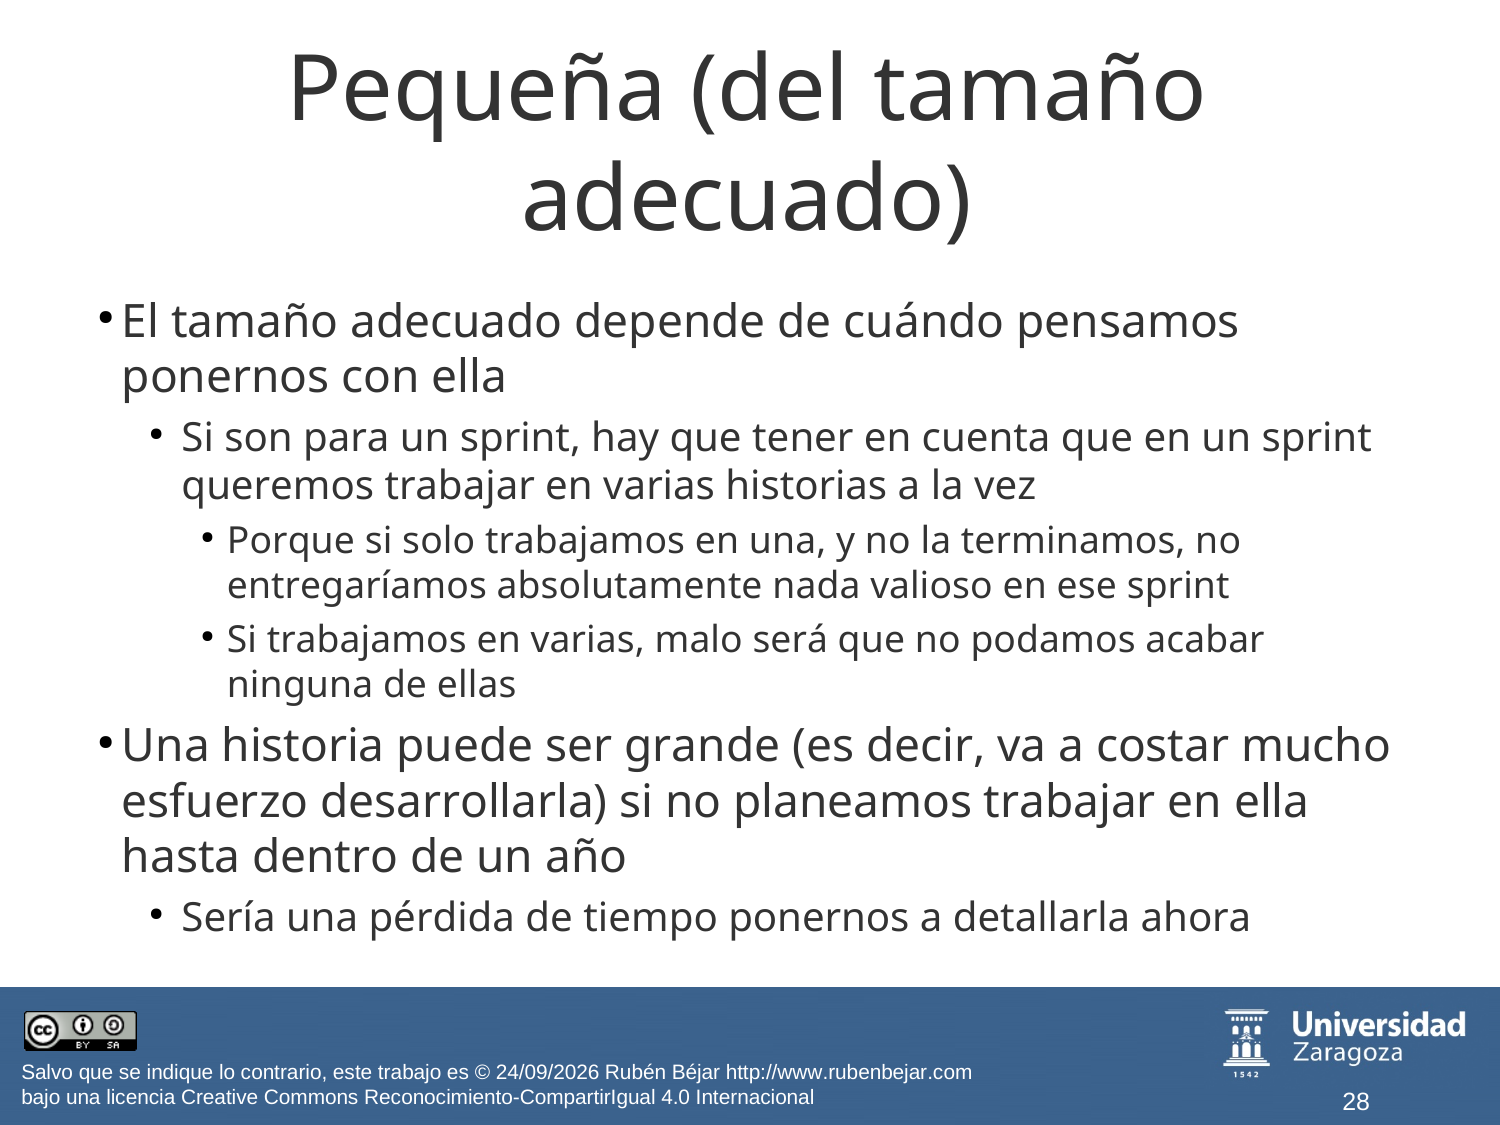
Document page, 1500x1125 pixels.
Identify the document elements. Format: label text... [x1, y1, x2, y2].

list El tamaño adecuado depende de cuándo pensamos ponernos con ella Si son para un sprint, hay que tener en cuenta que en un sprint queremos trabajar en varias historias a la vez Porque si solo trabajamos en una, y no la terminamos, no entregaríamos absolutamente nada valioso en ese sprint Si trabajamos en varias, malo será que no podamos acabar ninguna de ellas Una historia puede ser grande (es decir, va a costar mucho esfuerzo desarrollarla) si no planeamos trabajar en ella hasta dentro de un año Sería una pérdida de tiempo ponernos a detallarla ahora [82, 283, 1418, 957]
picture [0, 987, 1500, 1125]
title Pequeña (del tamaño adecuado) [74, 21, 1420, 257]
